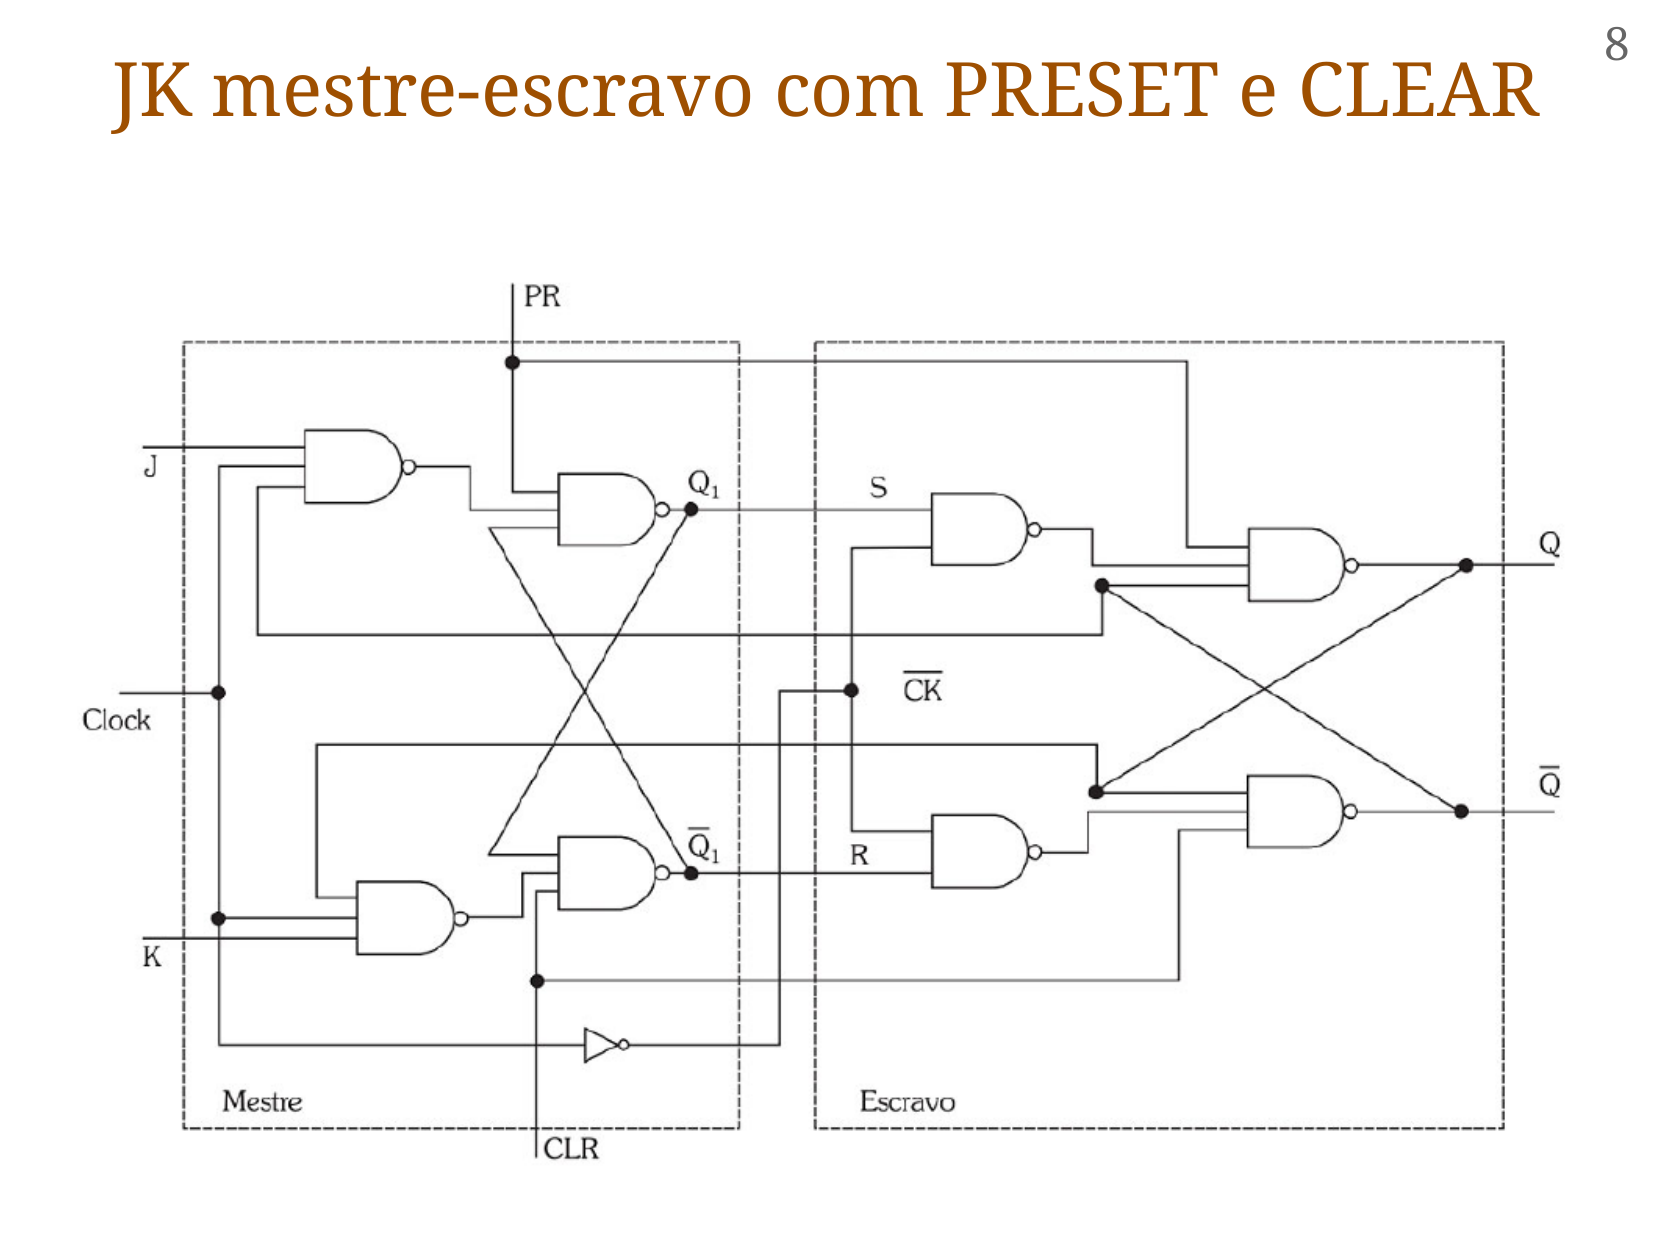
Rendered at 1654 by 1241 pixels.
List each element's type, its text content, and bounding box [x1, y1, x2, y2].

picture [51, 280, 1580, 1173]
title JK mestre-escravo com PRESET e CLEAR [59, 29, 1595, 148]
